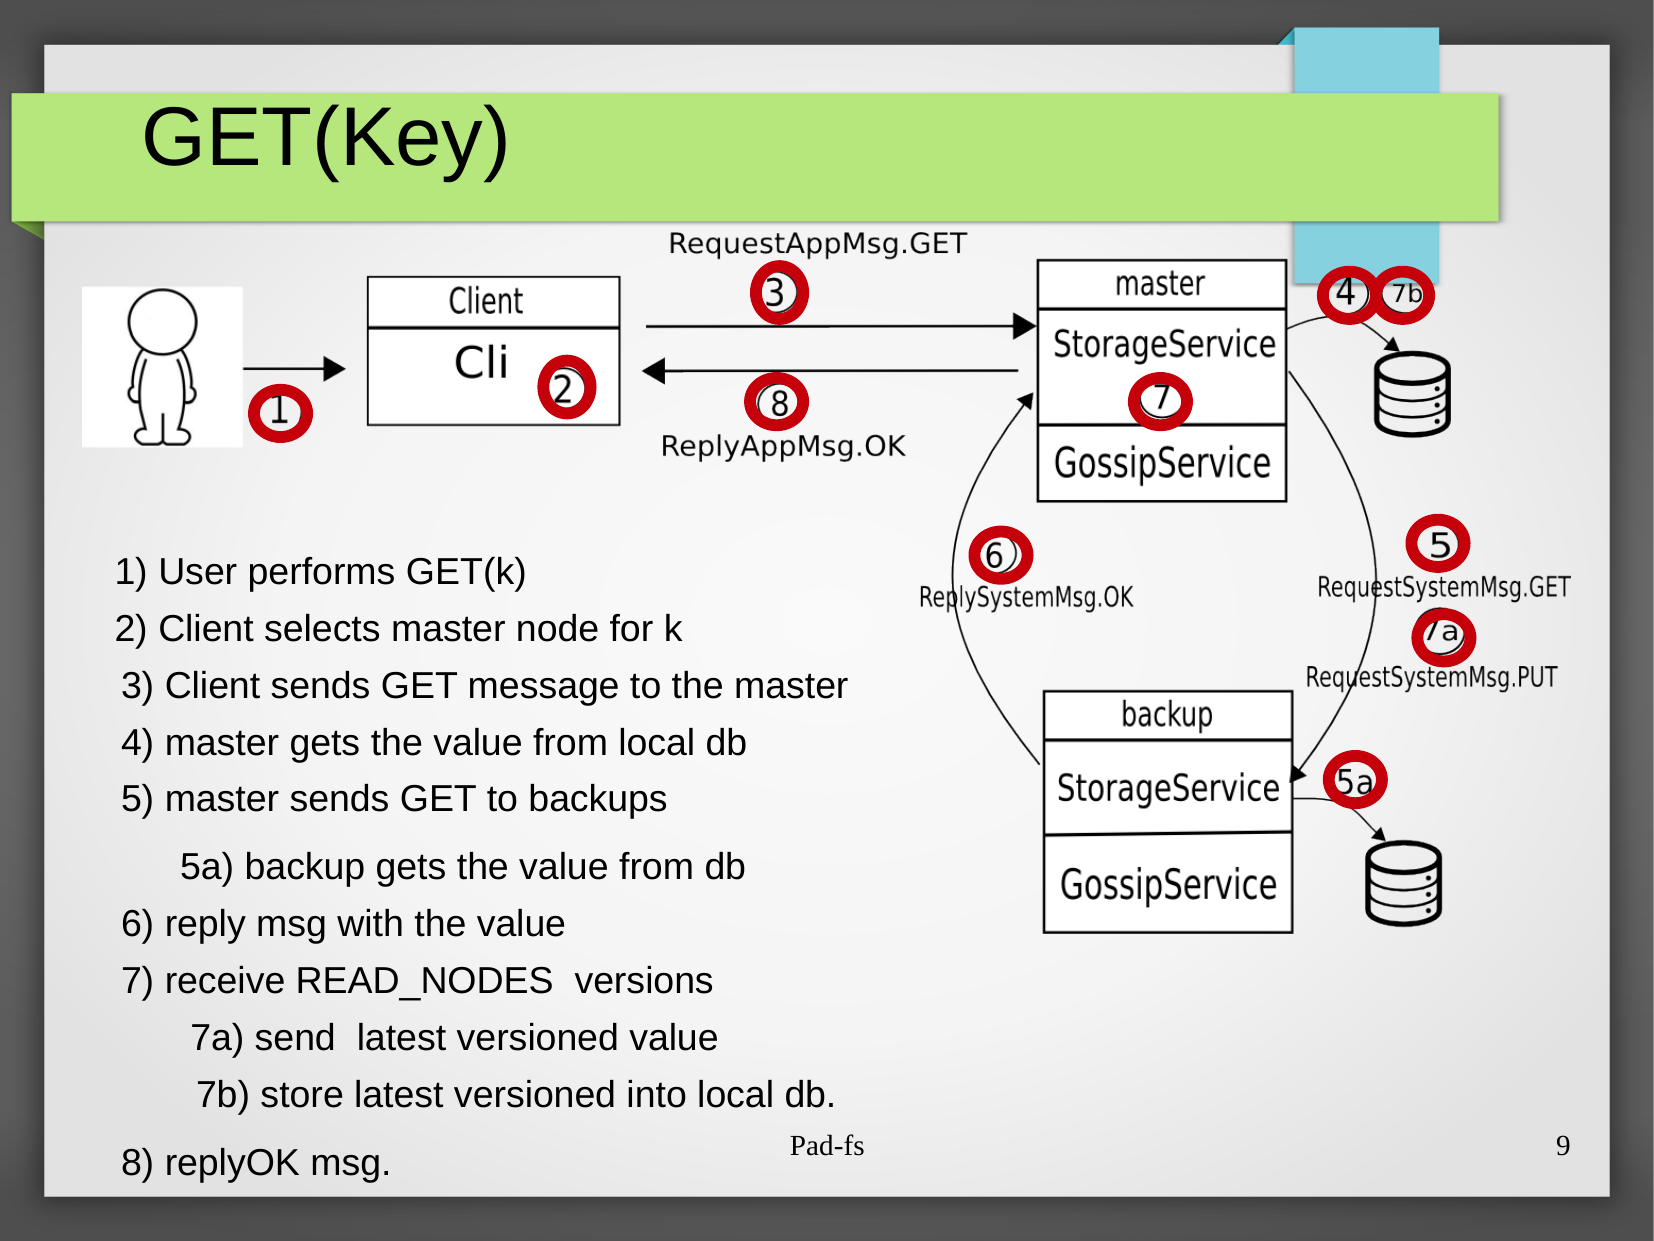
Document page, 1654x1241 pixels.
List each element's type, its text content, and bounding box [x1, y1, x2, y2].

text_box 2) Client selects master node for k [99, 600, 780, 657]
picture [0, 0, 1654, 1241]
text_box 4) master gets the value from local db [106, 713, 763, 771]
text_box 1) User performs GET(k) [99, 543, 553, 600]
text_box 6) reply msg with the value [106, 895, 582, 952]
title GET(Key) [141, 47, 1595, 227]
text_box 8) replyOK msg. [106, 1133, 407, 1191]
text_box 5) master sends GET to backups [106, 770, 694, 828]
text_box 3) Client sends GET message to the master [106, 656, 864, 714]
text_box 7) receive READ_NODES versions [106, 952, 729, 1010]
text_box 7a) send latest versioned value [175, 1009, 734, 1066]
text_box 7b) store latest versioned into local db. [181, 1065, 863, 1123]
text_box 5a) backup gets the value from db [165, 838, 761, 896]
